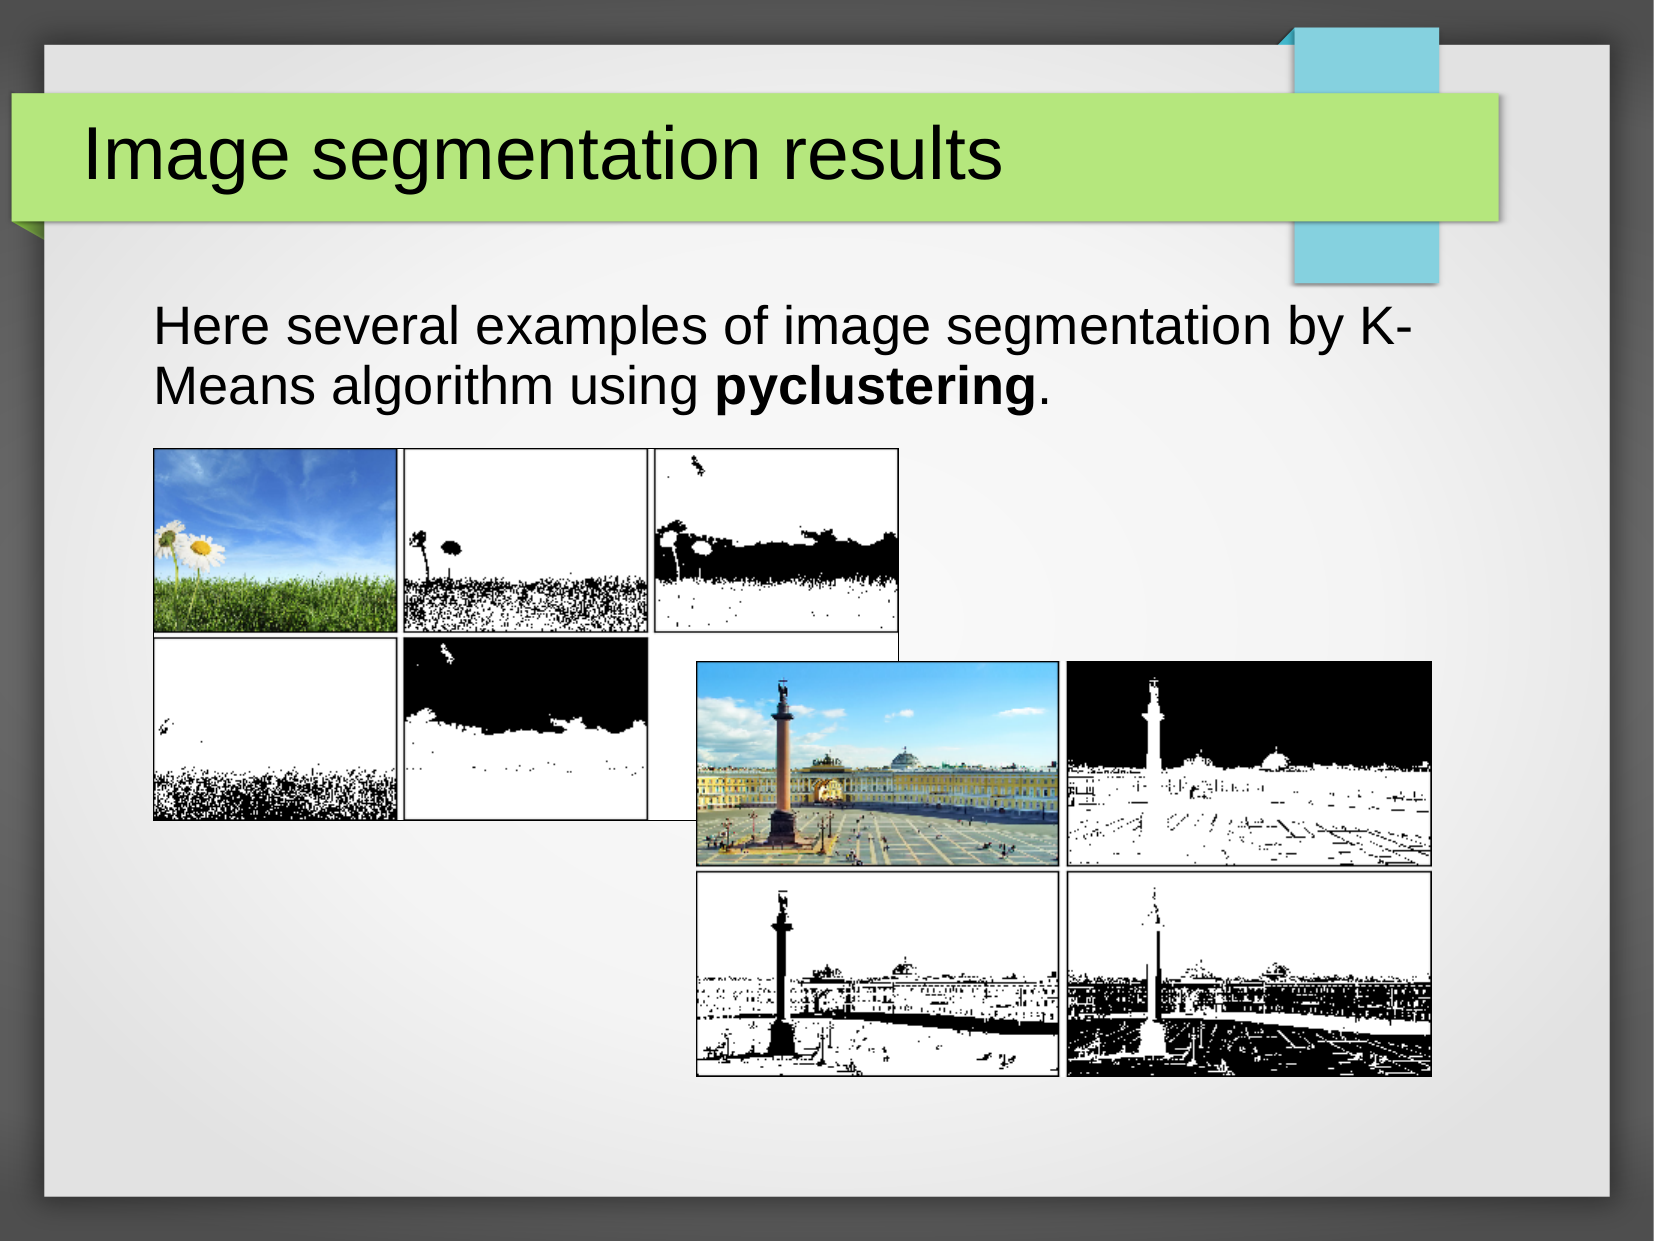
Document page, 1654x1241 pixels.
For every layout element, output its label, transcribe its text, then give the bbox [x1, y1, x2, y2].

title Image segmentation results [82, 94, 1264, 213]
picture [0, 0, 1654, 1241]
list Here several examples of image segmentation by K-Means algorithm using pyclustering. [82, 295, 1571, 1015]
